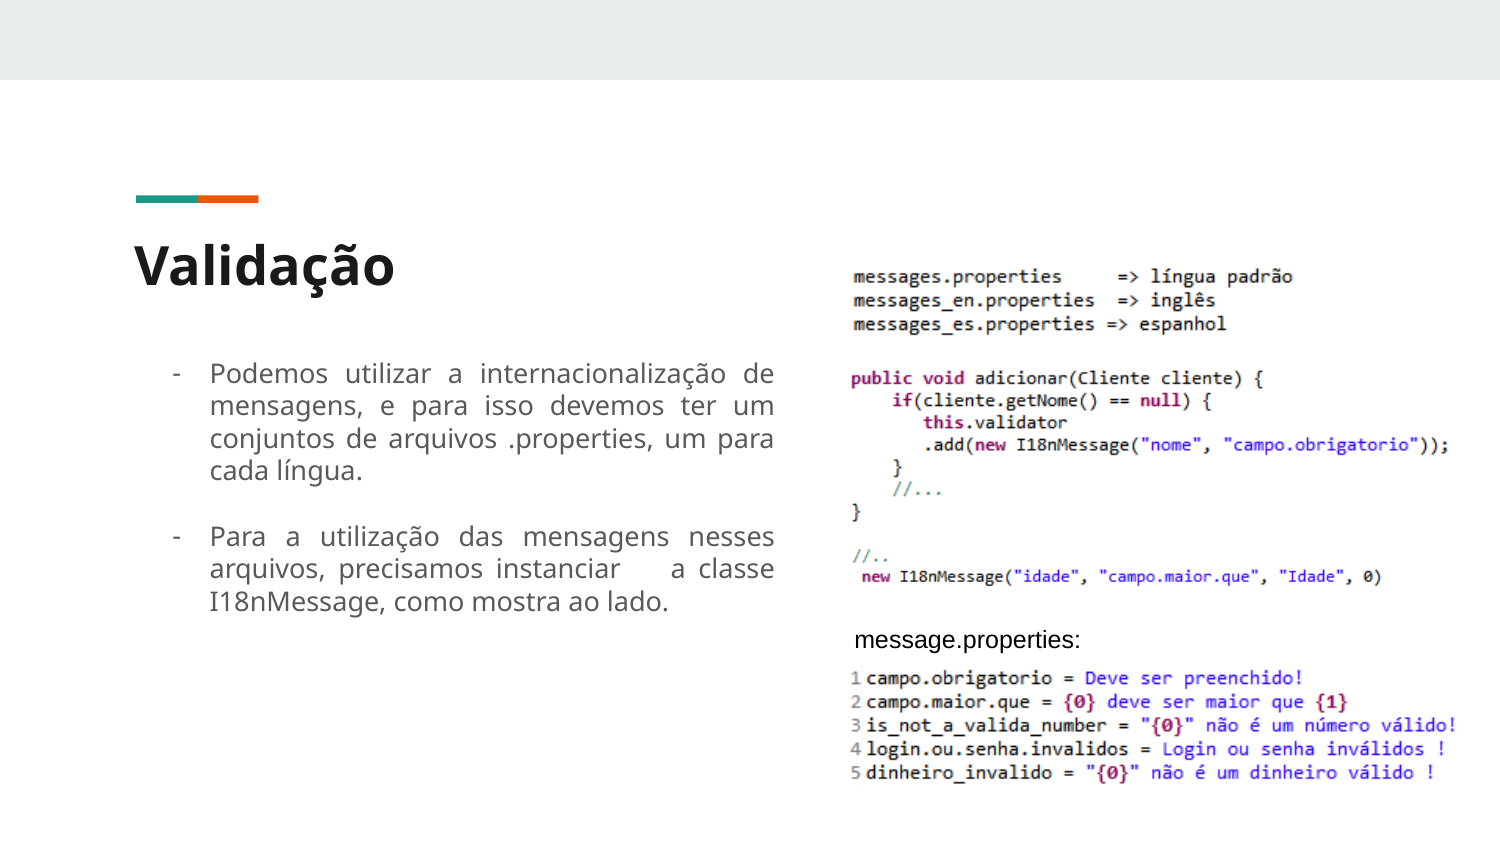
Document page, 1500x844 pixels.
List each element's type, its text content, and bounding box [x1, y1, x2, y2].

picture [851, 544, 1388, 601]
list Podemos utilizar a internacionalização de mensagens, e para isso devemos ter um conjuntos de arquivos .properties, um para cada língua. Para a utilização das mensagens nesses arquivos, precisamos instanciar a classe I18nMessage, como mostra ao lado. [119, 341, 790, 712]
picture [851, 368, 1459, 535]
text_box message.properties: [839, 610, 1256, 639]
picture [851, 264, 1304, 351]
title Validação [119, 216, 1381, 305]
picture [849, 664, 1461, 787]
